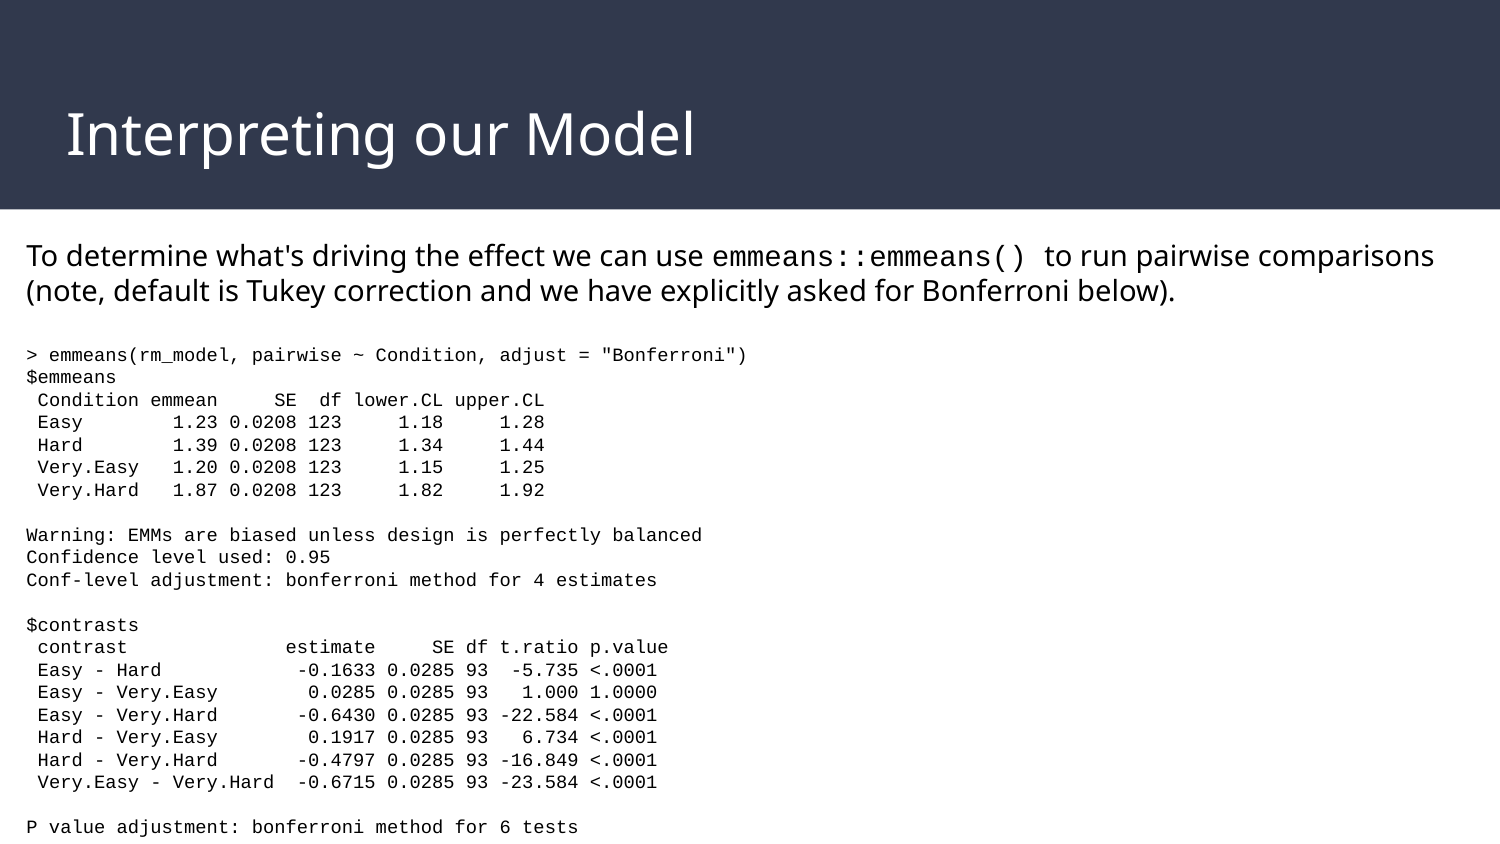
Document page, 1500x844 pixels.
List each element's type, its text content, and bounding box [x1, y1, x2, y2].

text_box To determine what's driving the effect we can use emmeans::emmeans() to run pairwise comparisons (note, default is Tukey correction and we have explicitly asked for Bonferroni below). > emmeans(rm_model, pairwise ~ Condition, adjust = "Bonferroni") $emmeans Condition emmean SE df lower.CL upper.CL Easy 1.23 0.0208 123 1.18 1.28 Hard 1.39 0.0208 123 1.34 1.44 Very.Easy 1.20 0.0208 123 1.15 1.25 Very.Hard 1.87 0.0208 123 1.82 1.92 Warning: EMMs are biased unless design is perfectly balanced Confidence level used: 0.95 Conf-level adjustment: bonferroni method for 4 estimates $contrasts contrast estimate SE df t.ratio p.value Easy - Hard -0.1633 0.0285 93 -5.735 <.0001 Easy - Very.Easy 0.0285 0.0285 93 1.000 1.0000 Easy - Very.Hard -0.6430 0.0285 93 -22.584 <.0001 Hard - Very.Easy 0.1917 0.0285 93 6.734 <.0001 Hard - Very.Hard -0.4797 0.0285 93 -16.849 <.0001 Very.Easy - Very.Hard -0.6715 0.0285 93 -23.584 <.0001 P value adjustment: bonferroni method for 6 tests [11, 222, 1485, 828]
title Interpreting our Model [51, 82, 1449, 185]
